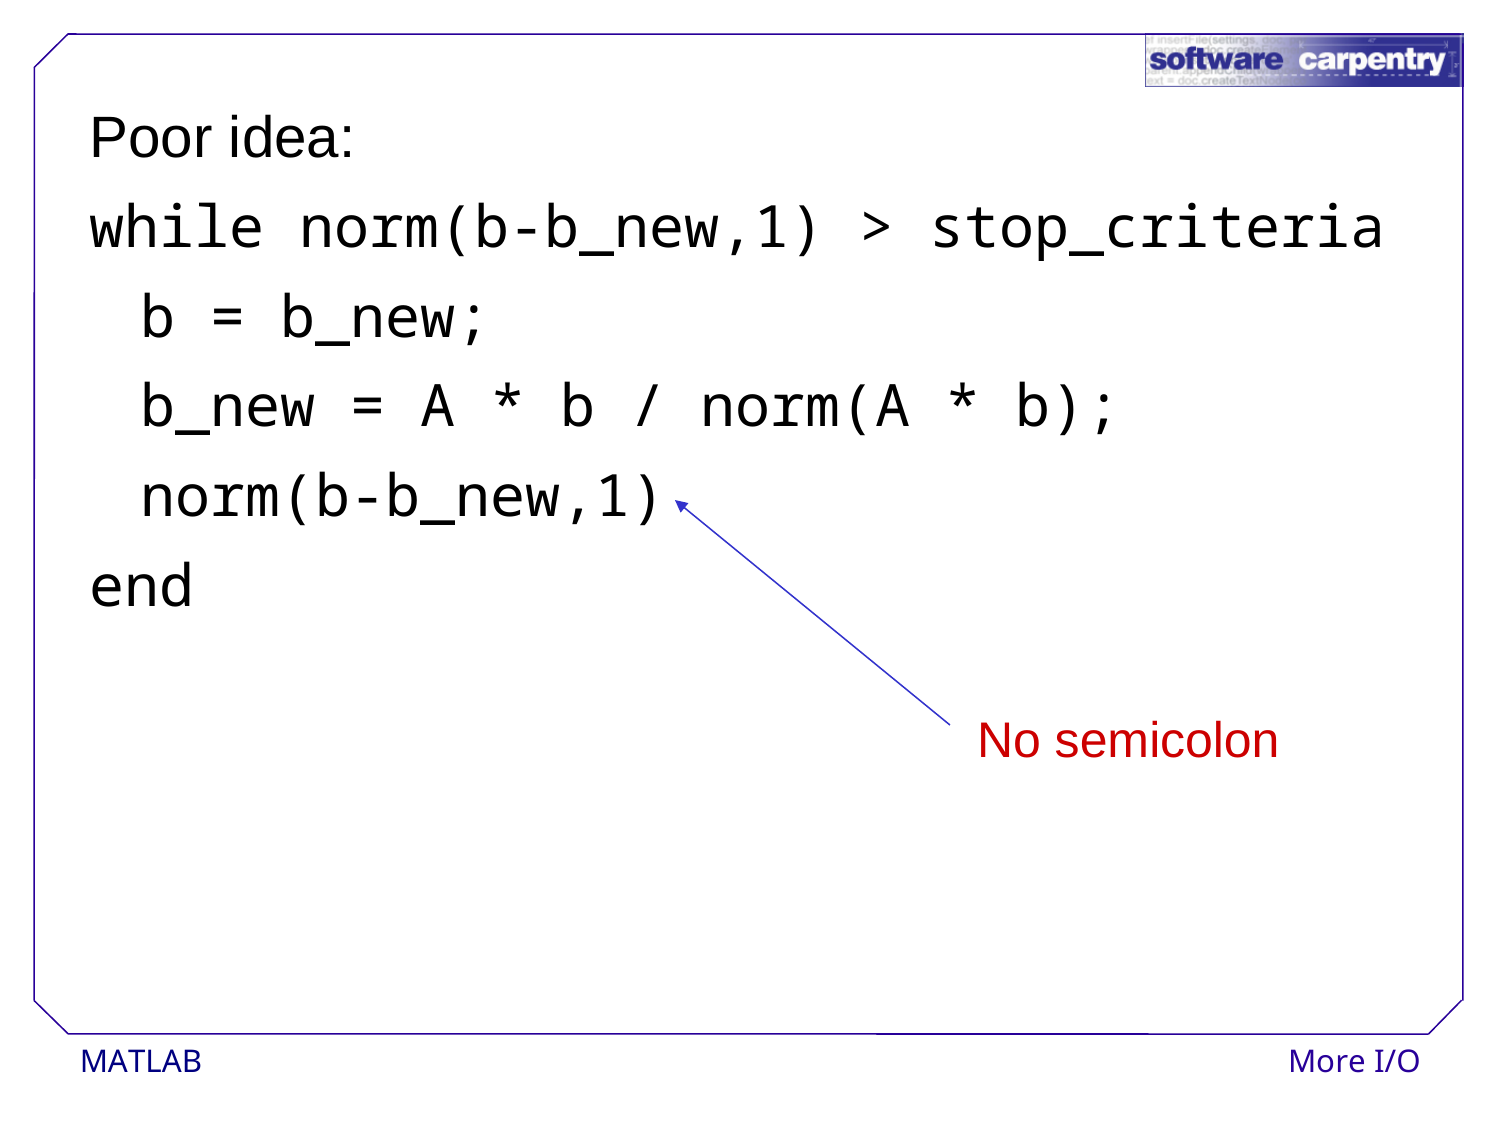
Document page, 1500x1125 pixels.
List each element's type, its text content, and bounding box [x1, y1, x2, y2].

picture [1145, 33, 1464, 87]
text_box No semicolon [962, 699, 1375, 776]
list Poor idea: while norm(b-b_new,1) > stop_criteria b = b_new; b_new = A * b / norm(A * b); norm(b-b_new,1) end [75, 99, 1426, 1013]
